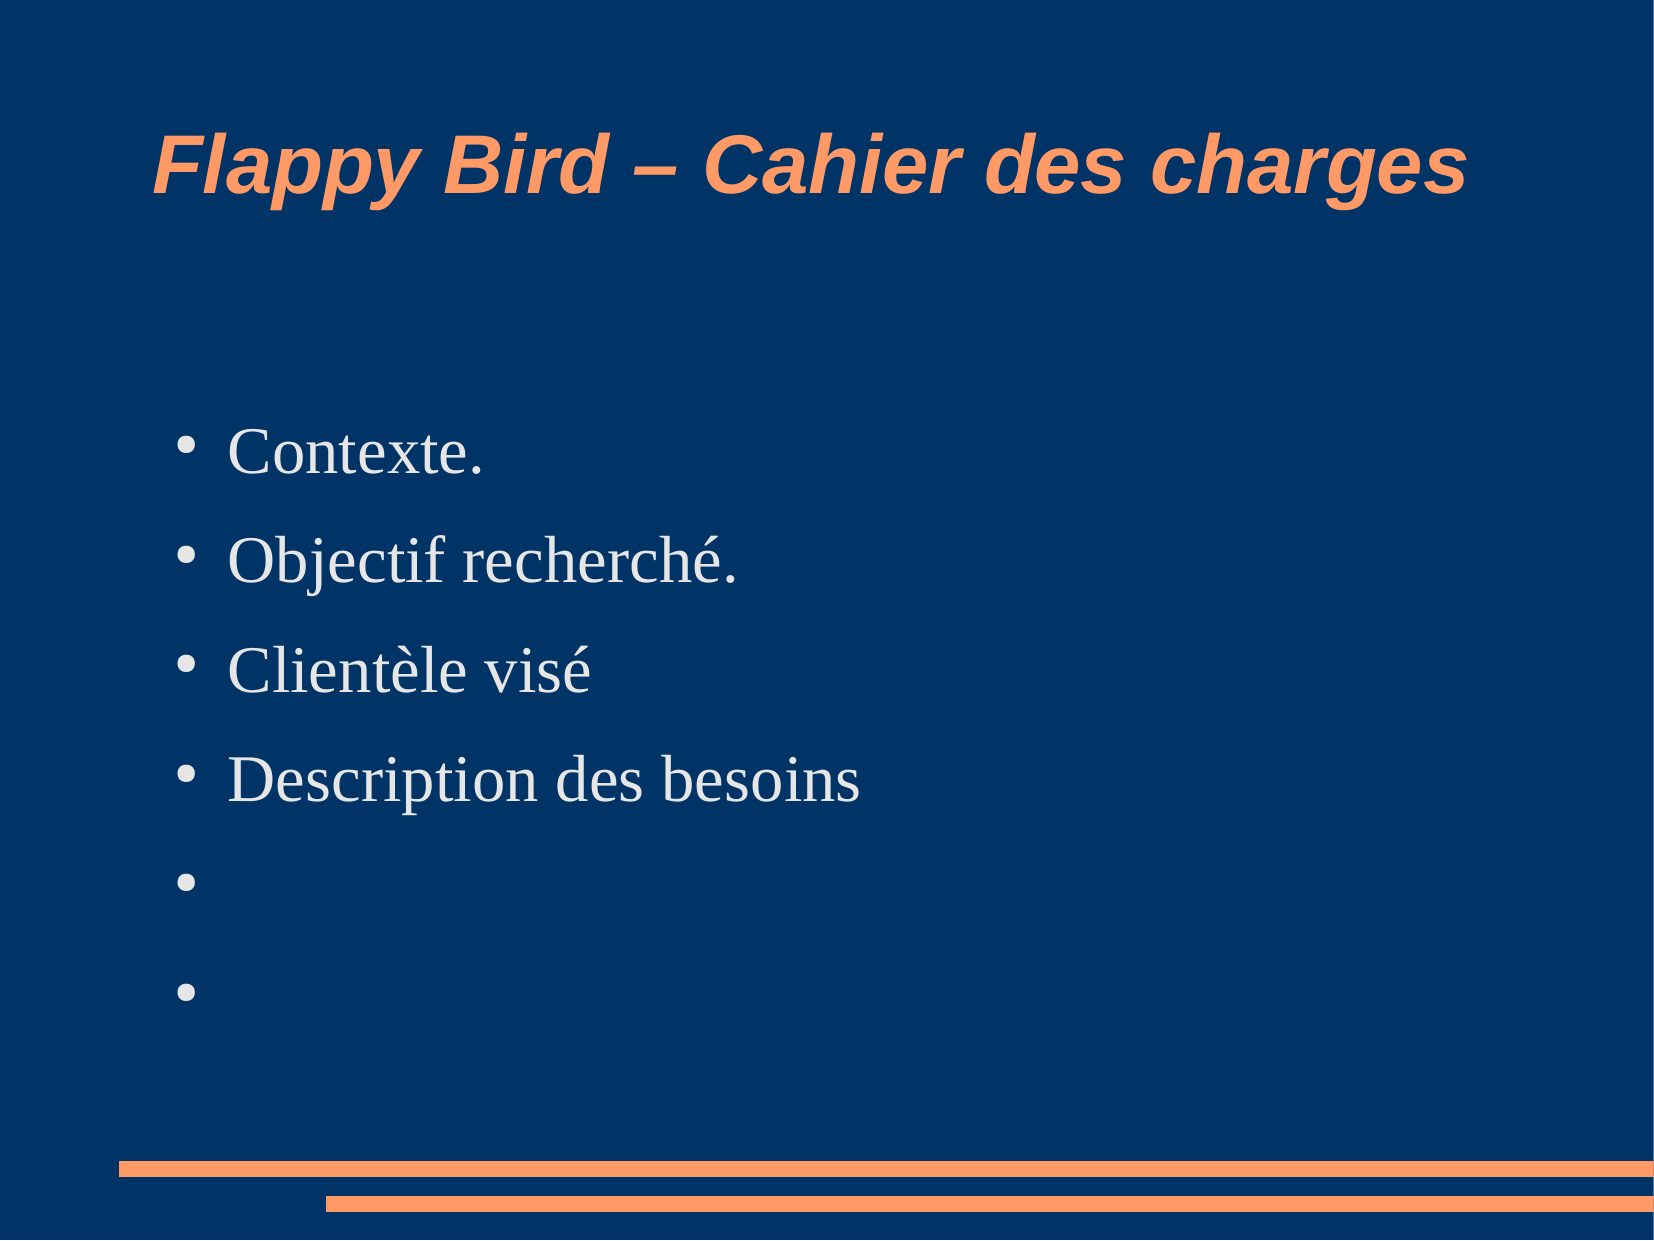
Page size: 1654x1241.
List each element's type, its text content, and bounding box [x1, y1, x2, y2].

text_box Contexte. Objectif recherché. Clientèle visé Description des besoins [138, 406, 1578, 1039]
title Flappy Bird – Cahier des charges [152, 56, 1565, 264]
